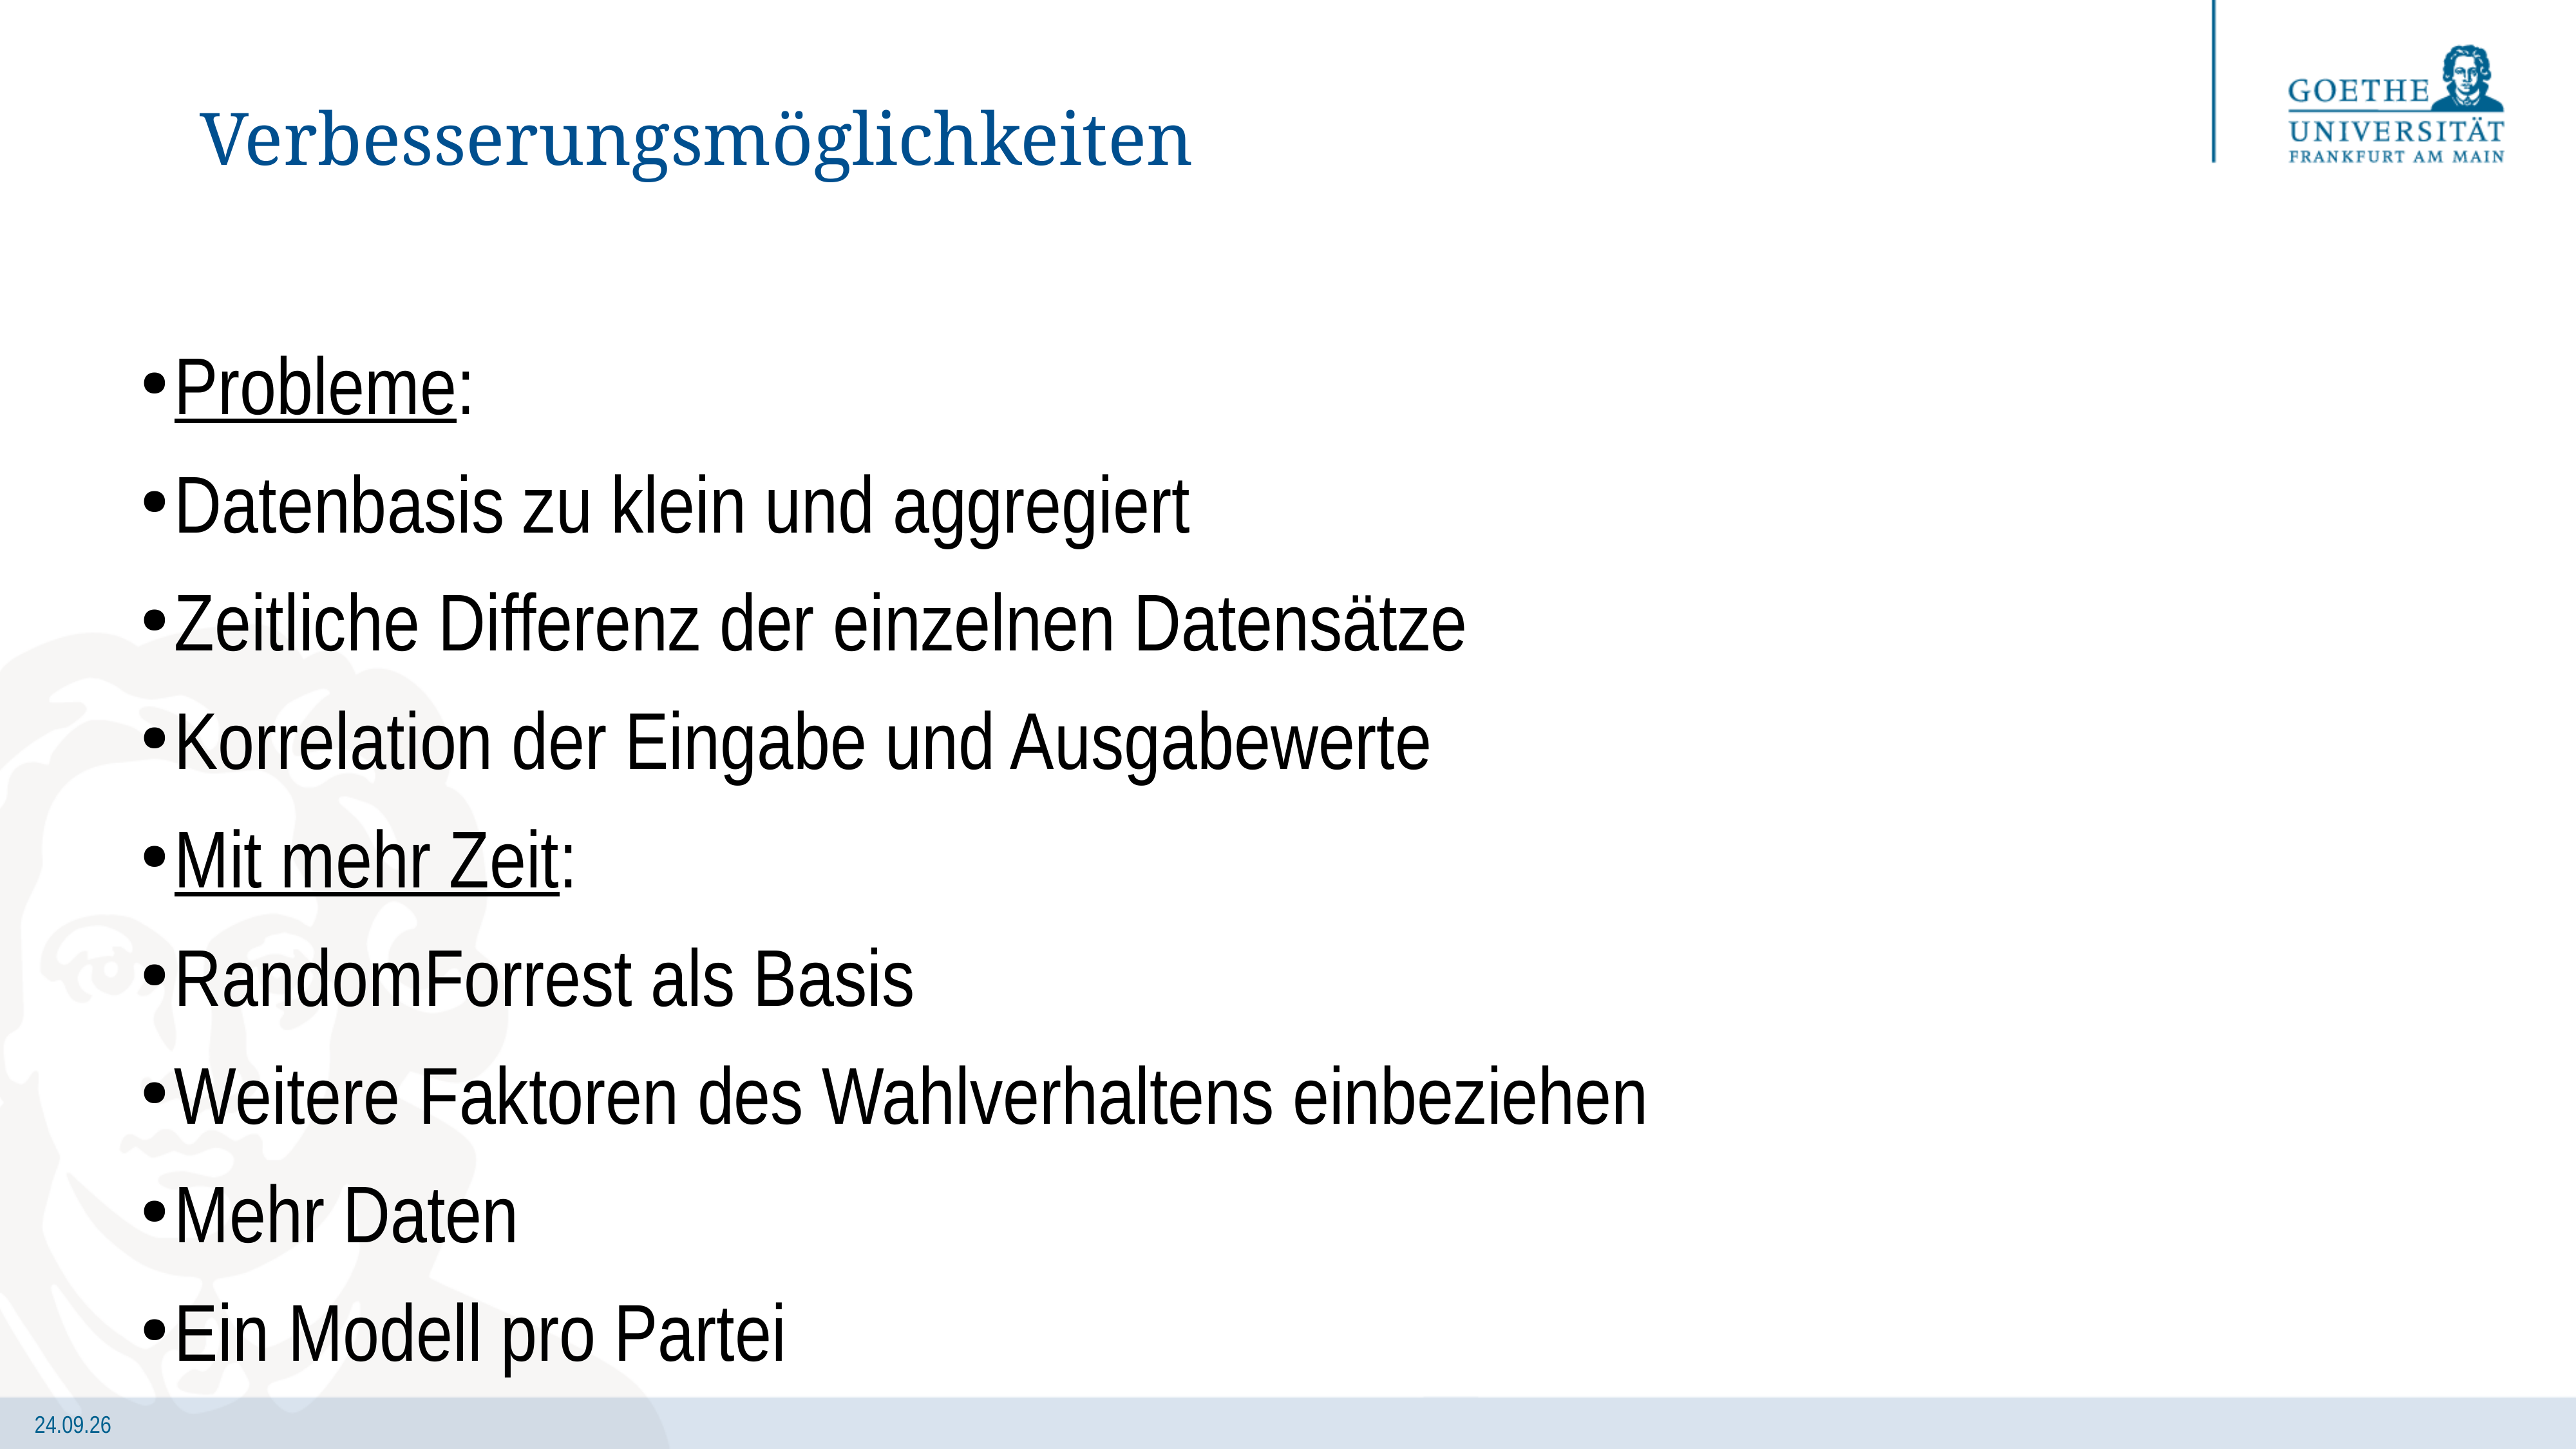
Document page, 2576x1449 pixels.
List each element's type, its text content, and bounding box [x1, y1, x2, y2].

title Verbesserungsmöglichkeiten [200, 61, 2194, 213]
picture [0, 0, 2576, 1449]
list Probleme: Datenbasis zu klein und aggregiert Zeitliche Differenz der einzelnen Datensätze Korrelation der Eingabe und Ausgabewerte Mit mehr Zeit: RandomForrest als Basis Weitere Faktoren des Wahlverhaltens einbeziehen Mehr Daten Ein Modell pro Partei [128, 339, 2447, 1378]
